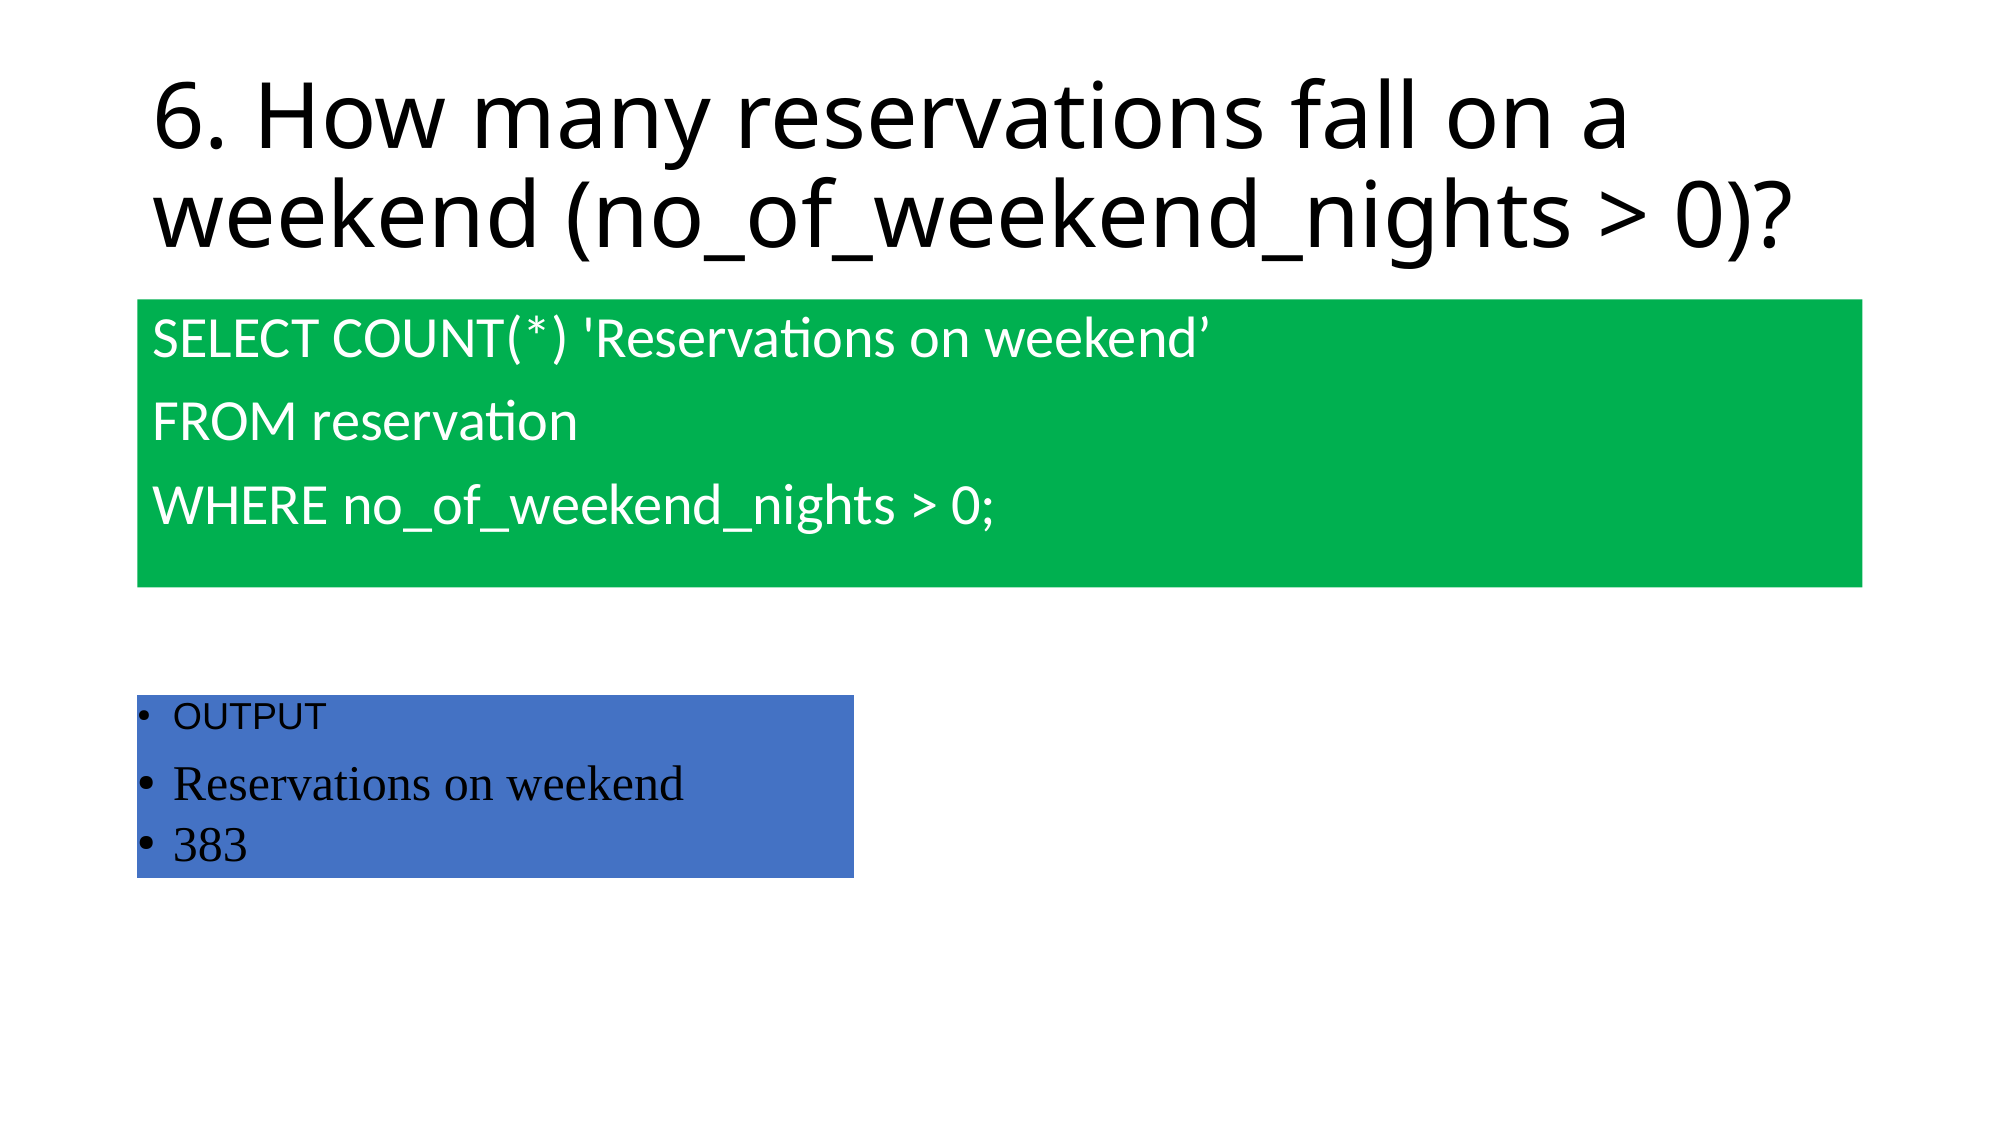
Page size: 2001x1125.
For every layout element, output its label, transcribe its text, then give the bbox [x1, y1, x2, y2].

list SELECT COUNT(*) 'Reservations on weekend’ FROM reservation WHERE no_of_weekend_nights > 0; [137, 299, 1863, 588]
title 6. How many reservations fall on a weekend (no_of_weekend_nights > 0)? [137, 59, 1863, 278]
table_cell Reservations on weekend [137, 756, 854, 817]
table_cell 383 [137, 817, 854, 878]
table_header OUTPUT [137, 695, 854, 756]
